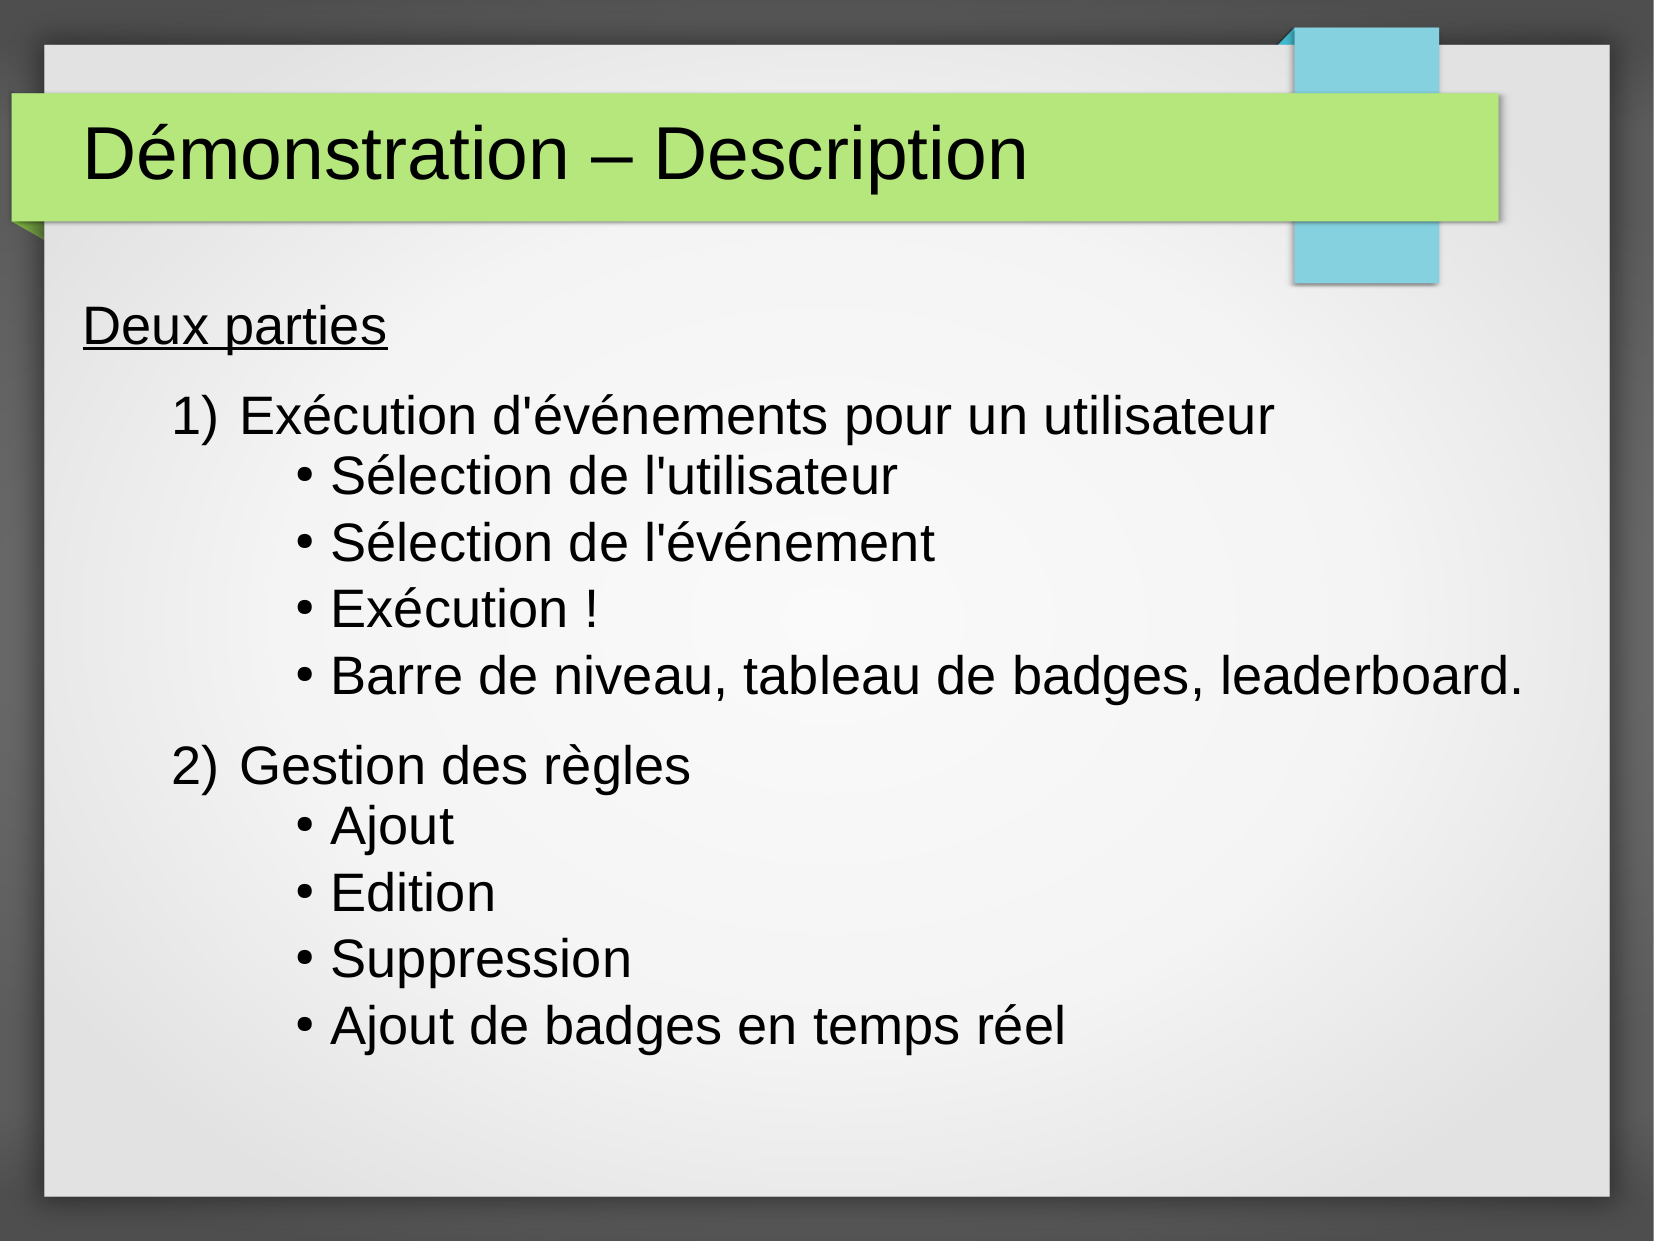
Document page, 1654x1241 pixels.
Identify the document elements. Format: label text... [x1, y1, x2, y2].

list Deux parties Exécution d'événements pour un utilisateur Sélection de l'utilisateur Sélection de l'événement Exécution ! Barre de niveau, tableau de badges, leaderboard. Gestion des règles Ajout Edition Suppression Ajout de badges en temps réel [82, 295, 1571, 1158]
title Démonstration – Description [82, 94, 1264, 213]
picture [0, 0, 1654, 1241]
